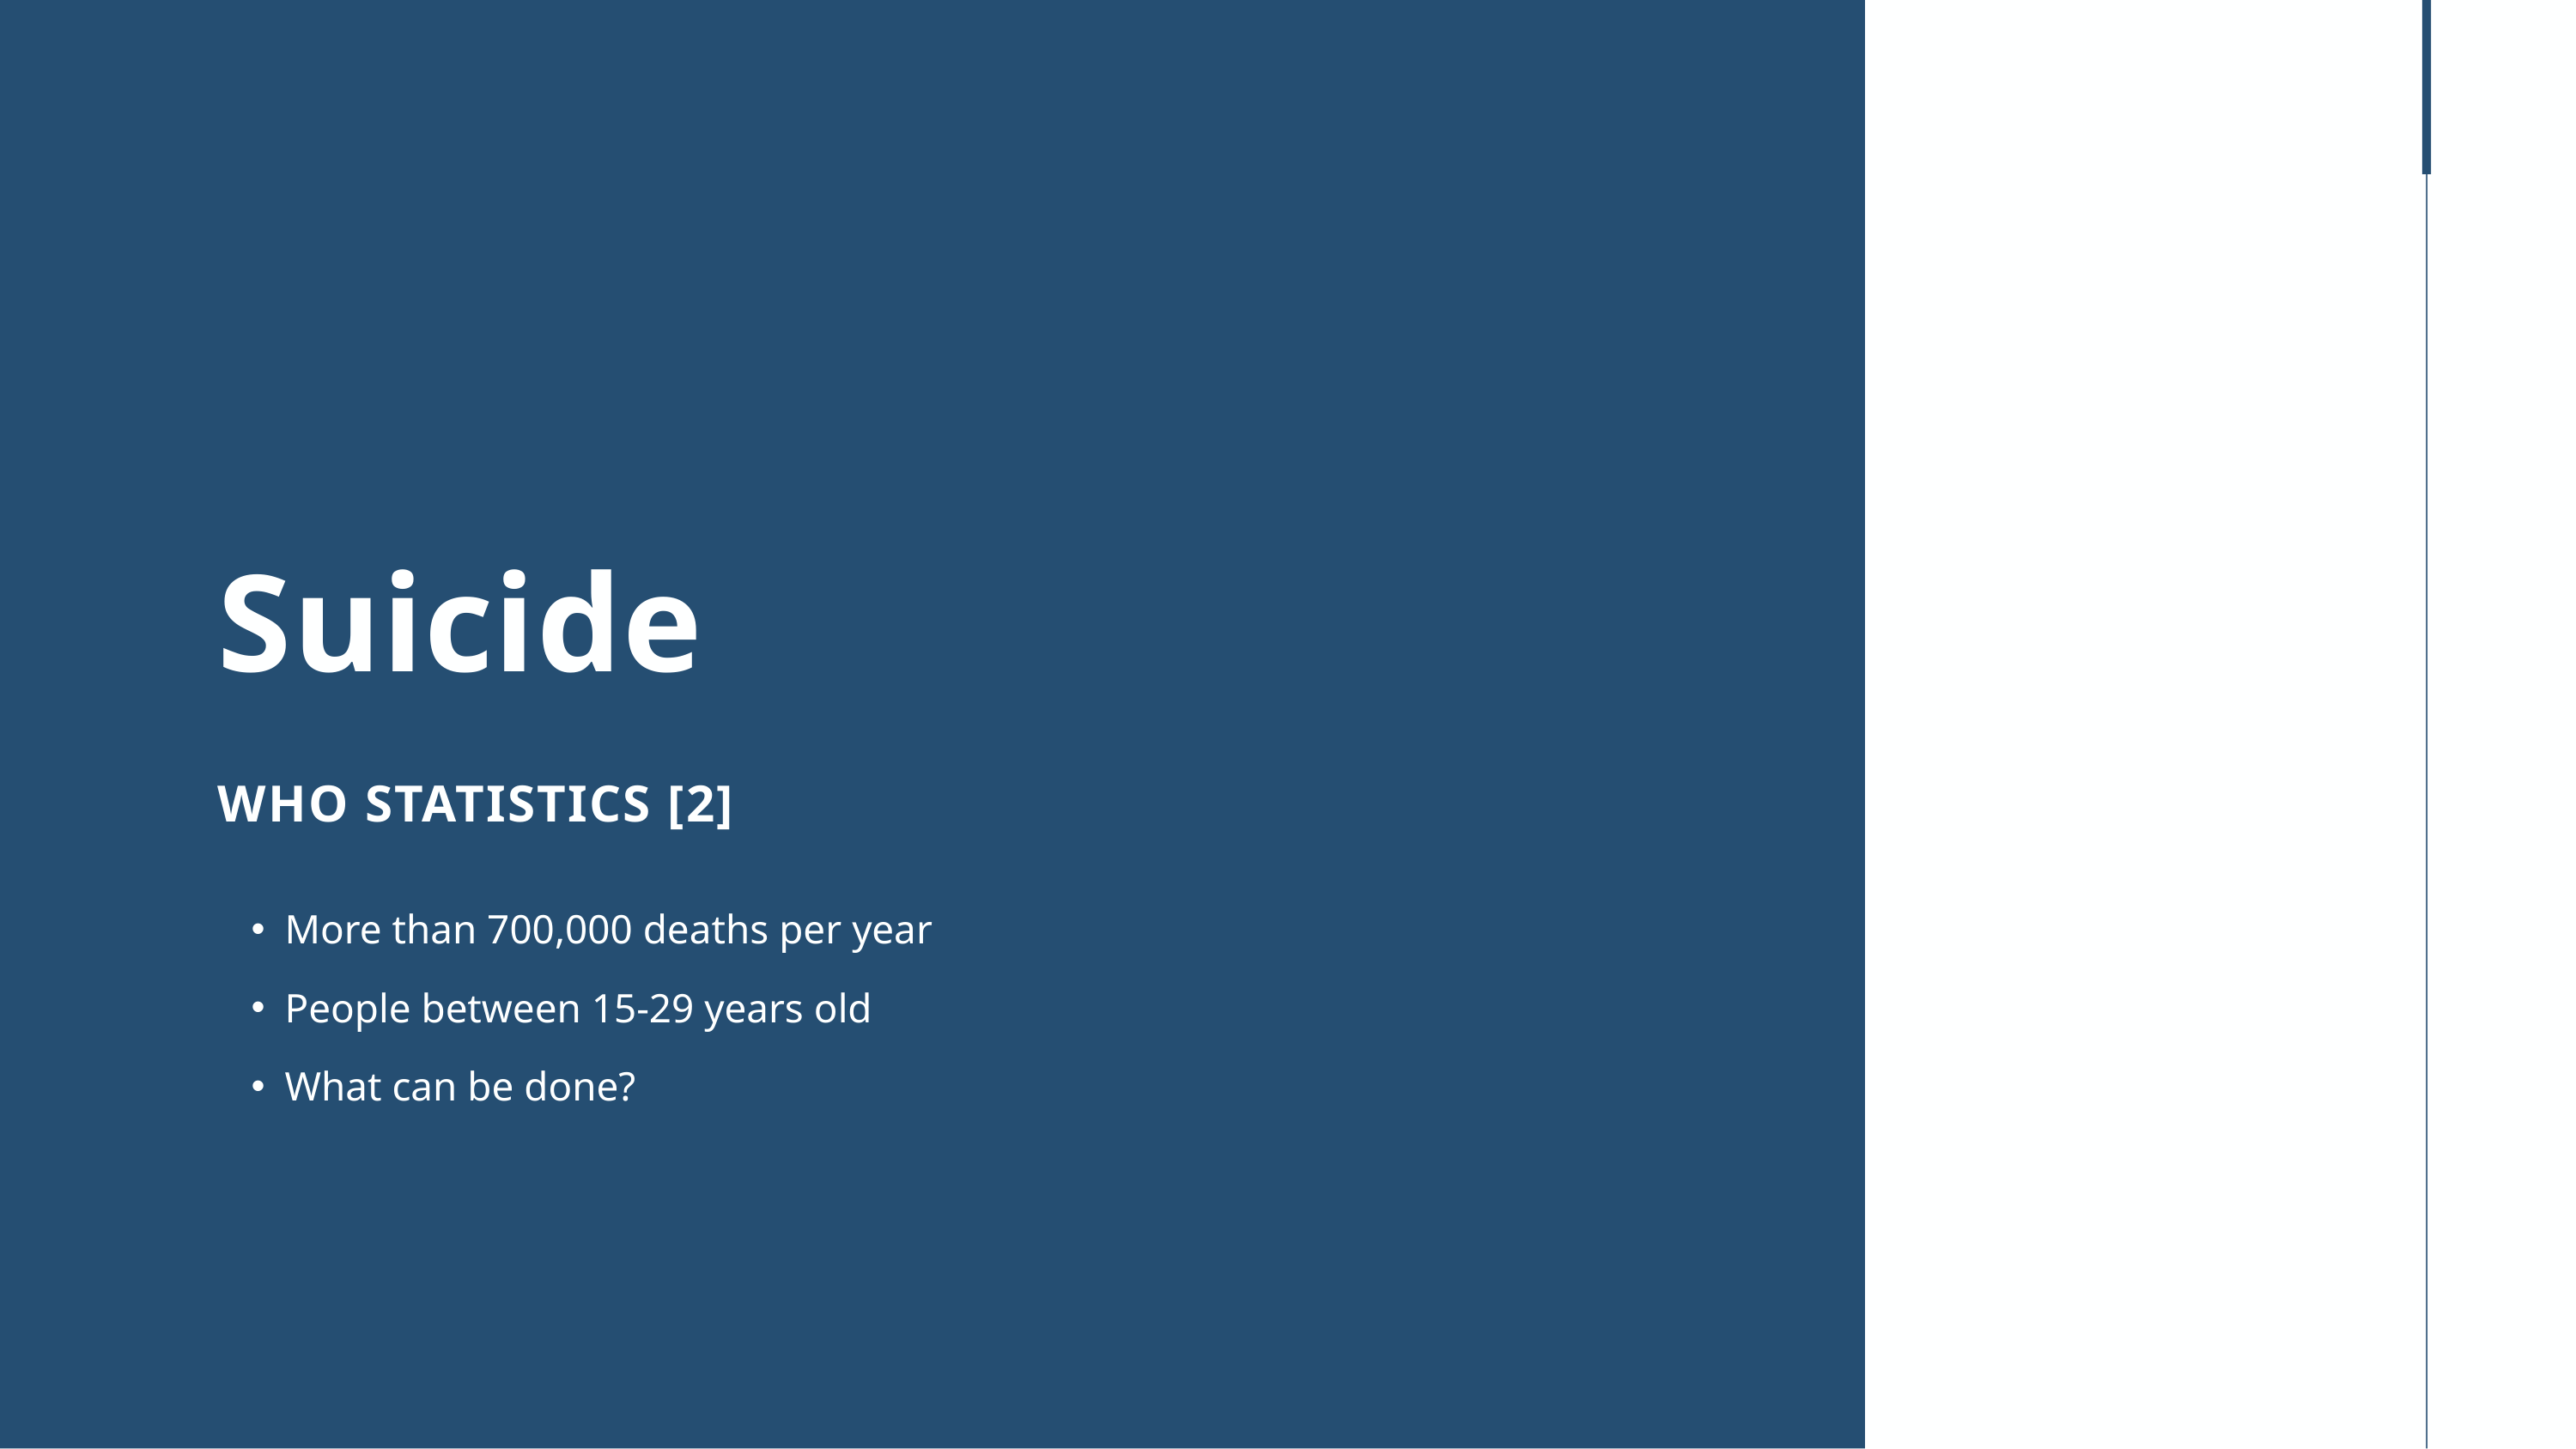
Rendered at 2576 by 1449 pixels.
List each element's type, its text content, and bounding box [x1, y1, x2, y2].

text_box Suicide [217, 550, 1204, 699]
text_box [0, 0, 1865, 1449]
text_box [2421, 0, 2432, 1449]
text_box More than 700,000 deaths per year People between 15-29 years old What can be done? [217, 873, 1204, 1110]
text_box WHO STATISTICS [2] [217, 771, 1204, 832]
